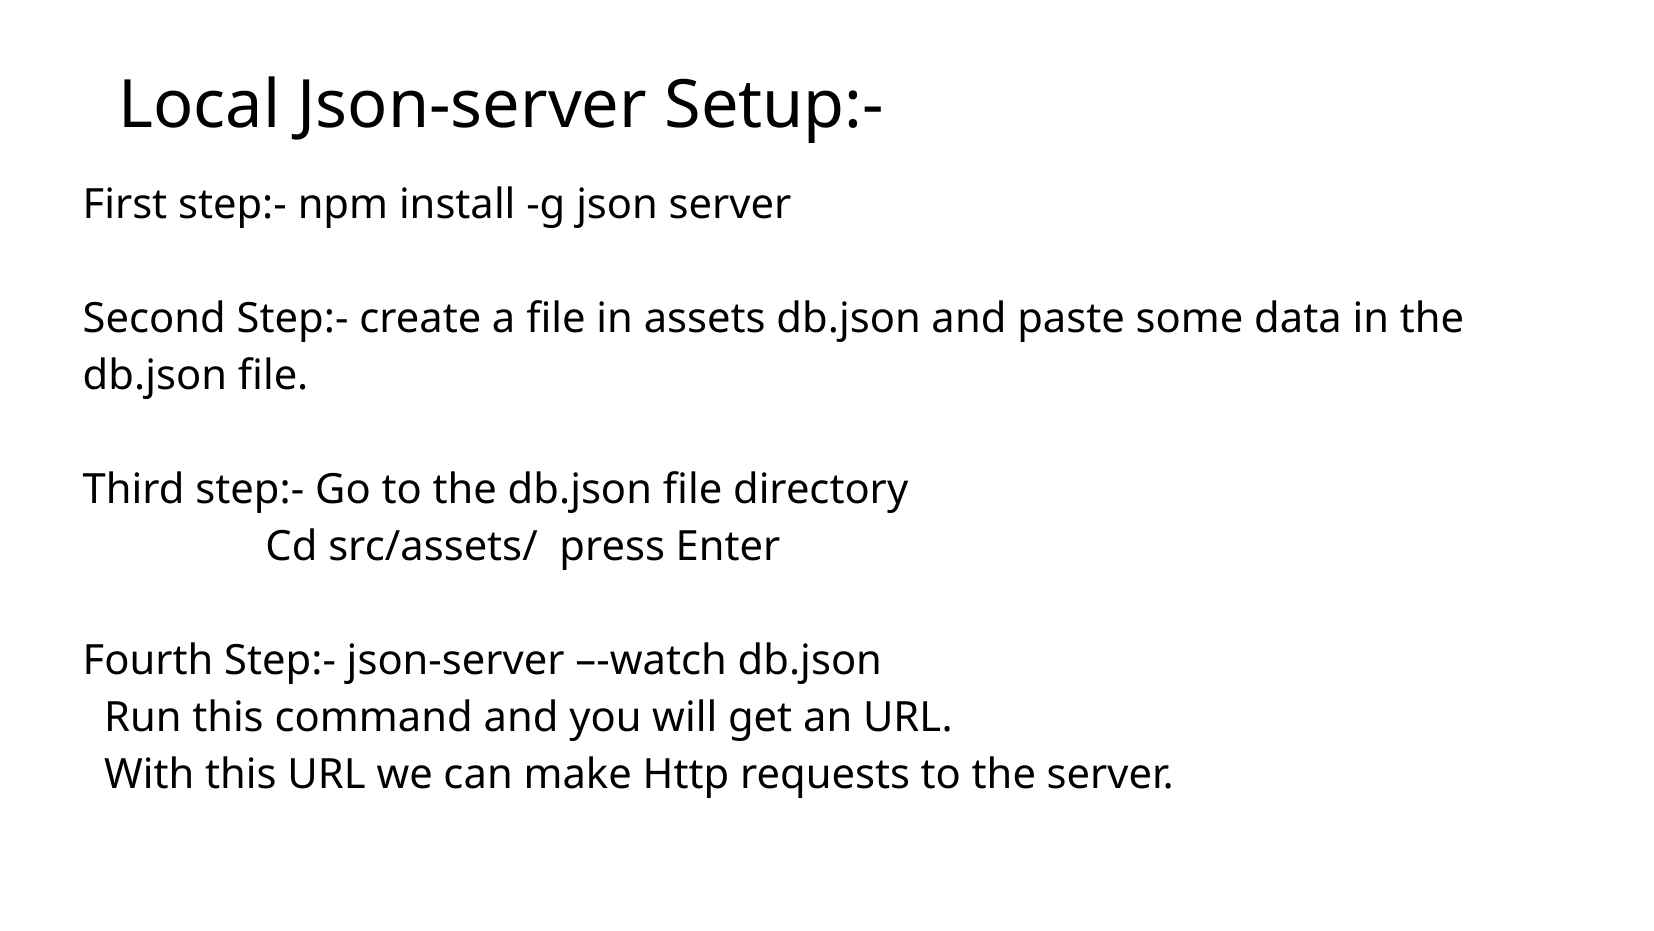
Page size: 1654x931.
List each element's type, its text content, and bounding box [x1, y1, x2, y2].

title Local Json-server Setup:- [82, 37, 922, 166]
subtitle First step:- npm install -g json server Second Step:- create a file in assets db.json and paste some data in the db.json file. Third step:- Go to the db.json file directory Cd src/assets/ press Enter Fourth Step:- json-server –-watch db.json Run this command and you will get an URL. With this URL we can make Http requests to the server. [82, 217, 1571, 758]
